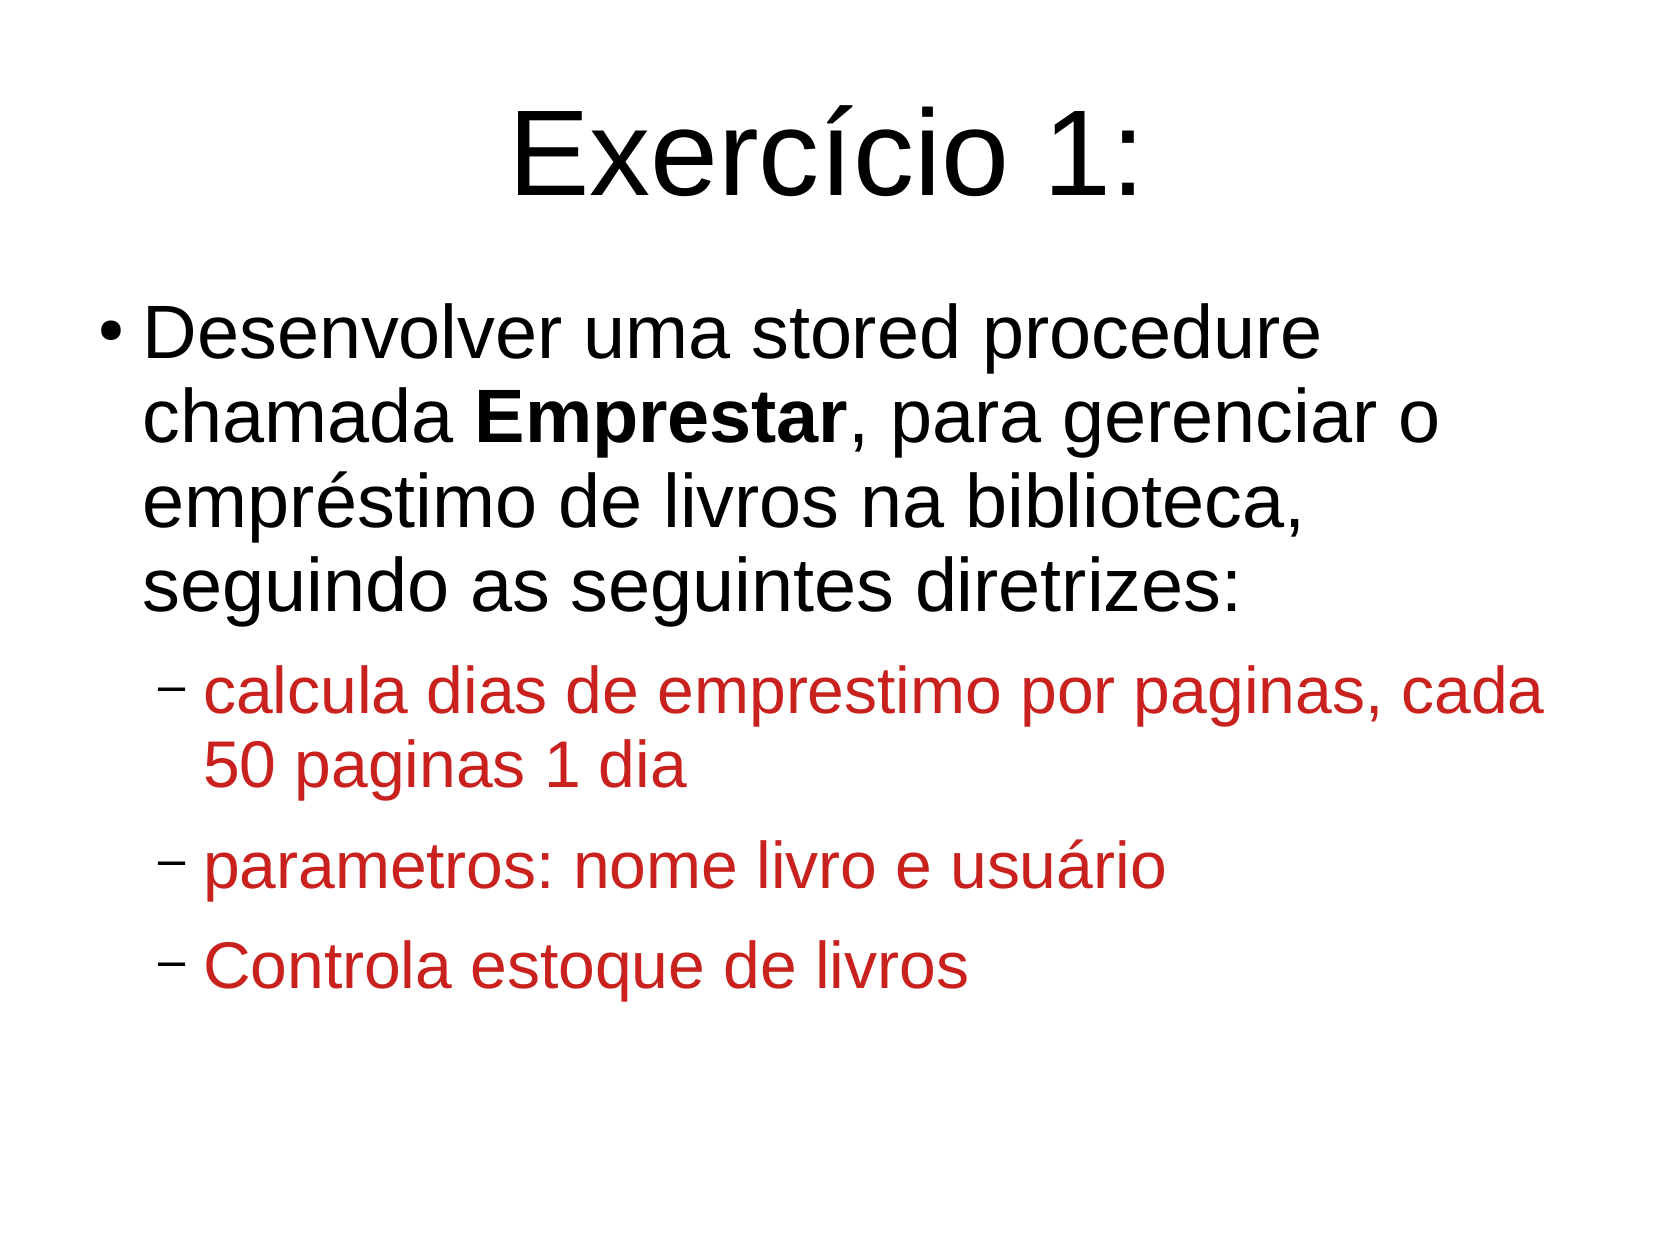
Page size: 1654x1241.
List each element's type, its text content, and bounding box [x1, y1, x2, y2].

title Exercício 1: [82, 49, 1571, 257]
list Desenvolver uma stored procedure chamada Emprestar, para gerenciar o empréstimo de livros na biblioteca, seguindo as seguintes diretrizes: calcula dias de emprestimo por paginas, cada 50 paginas 1 dia parametros: nome livro e usuário Controla estoque de livros [82, 290, 1571, 1010]
